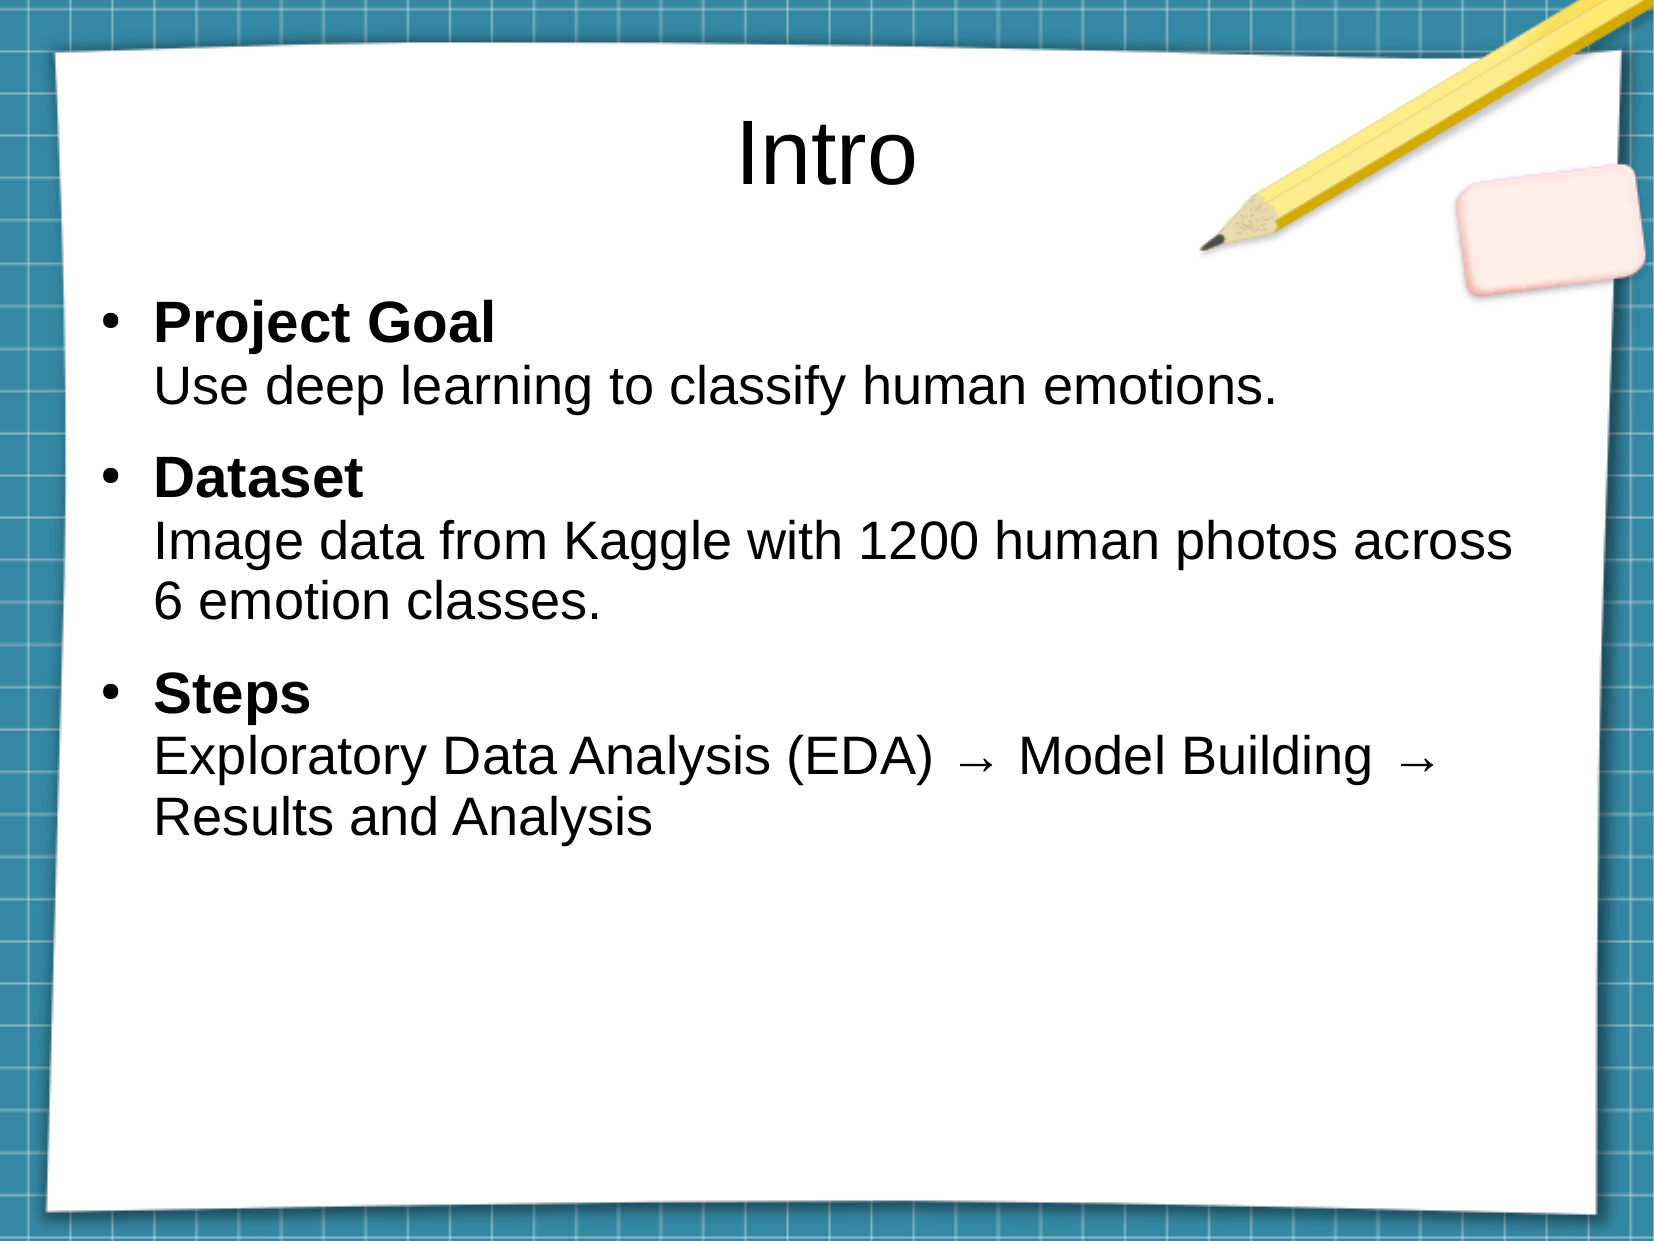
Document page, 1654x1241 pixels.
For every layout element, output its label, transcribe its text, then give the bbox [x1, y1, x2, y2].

list Project Goal Use deep learning to classify human emotions. Dataset Image data from Kaggle with 1200 human photos across 6 emotion classes. Steps Exploratory Data Analysis (EDA) ‭→ Model Building → Results and Analysis [82, 290, 1531, 1010]
picture [0, 0, 1654, 1241]
title Intro [82, 49, 1571, 257]
